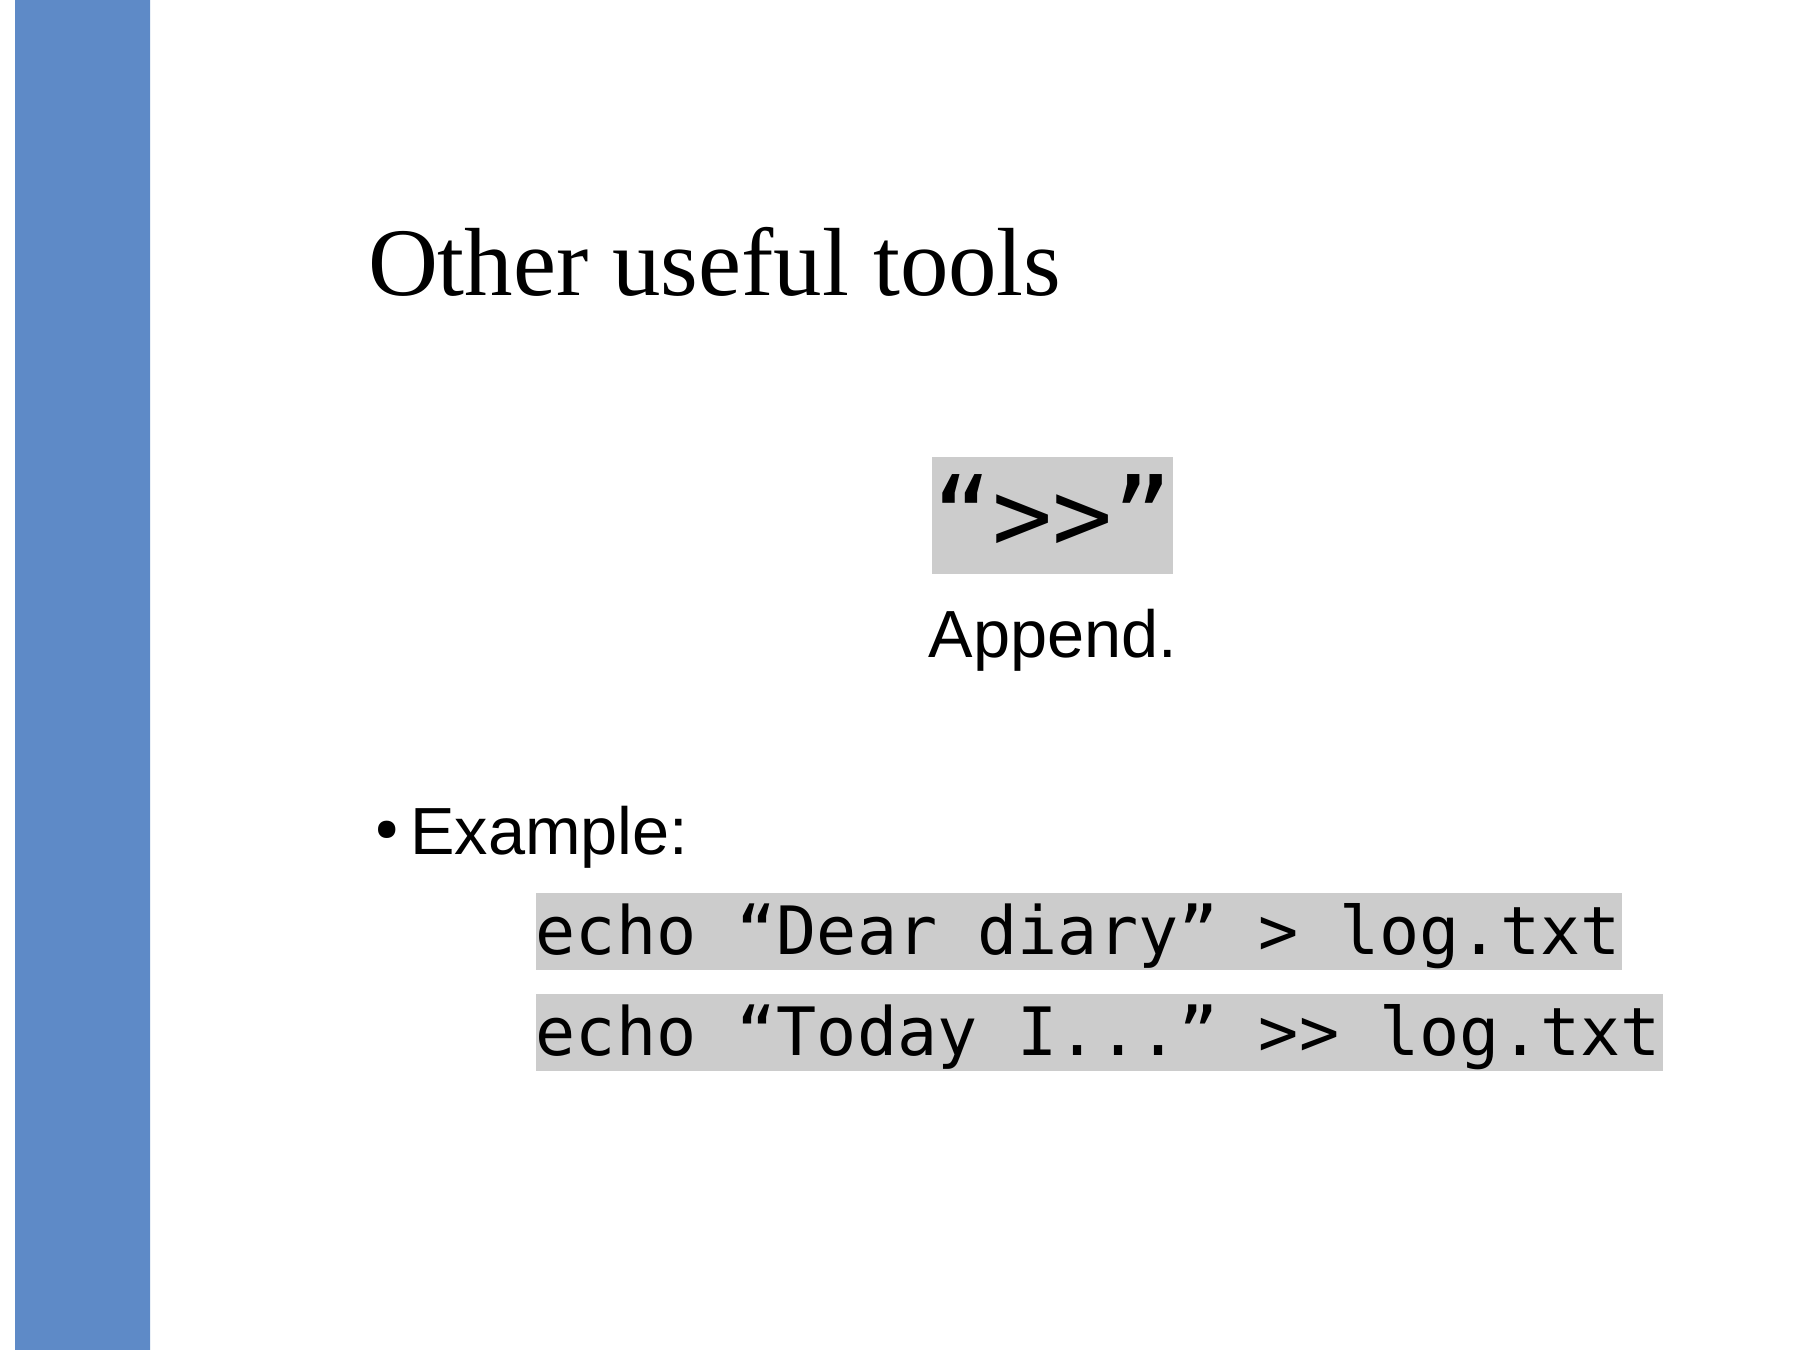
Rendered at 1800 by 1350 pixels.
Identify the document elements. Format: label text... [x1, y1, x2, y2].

text_box “>>” Append. Example: echo “Dear diary” > log.txt echo “Today I...” >> log.txt [360, 449, 1711, 1080]
subtitle Other useful tools [368, 101, 1531, 424]
